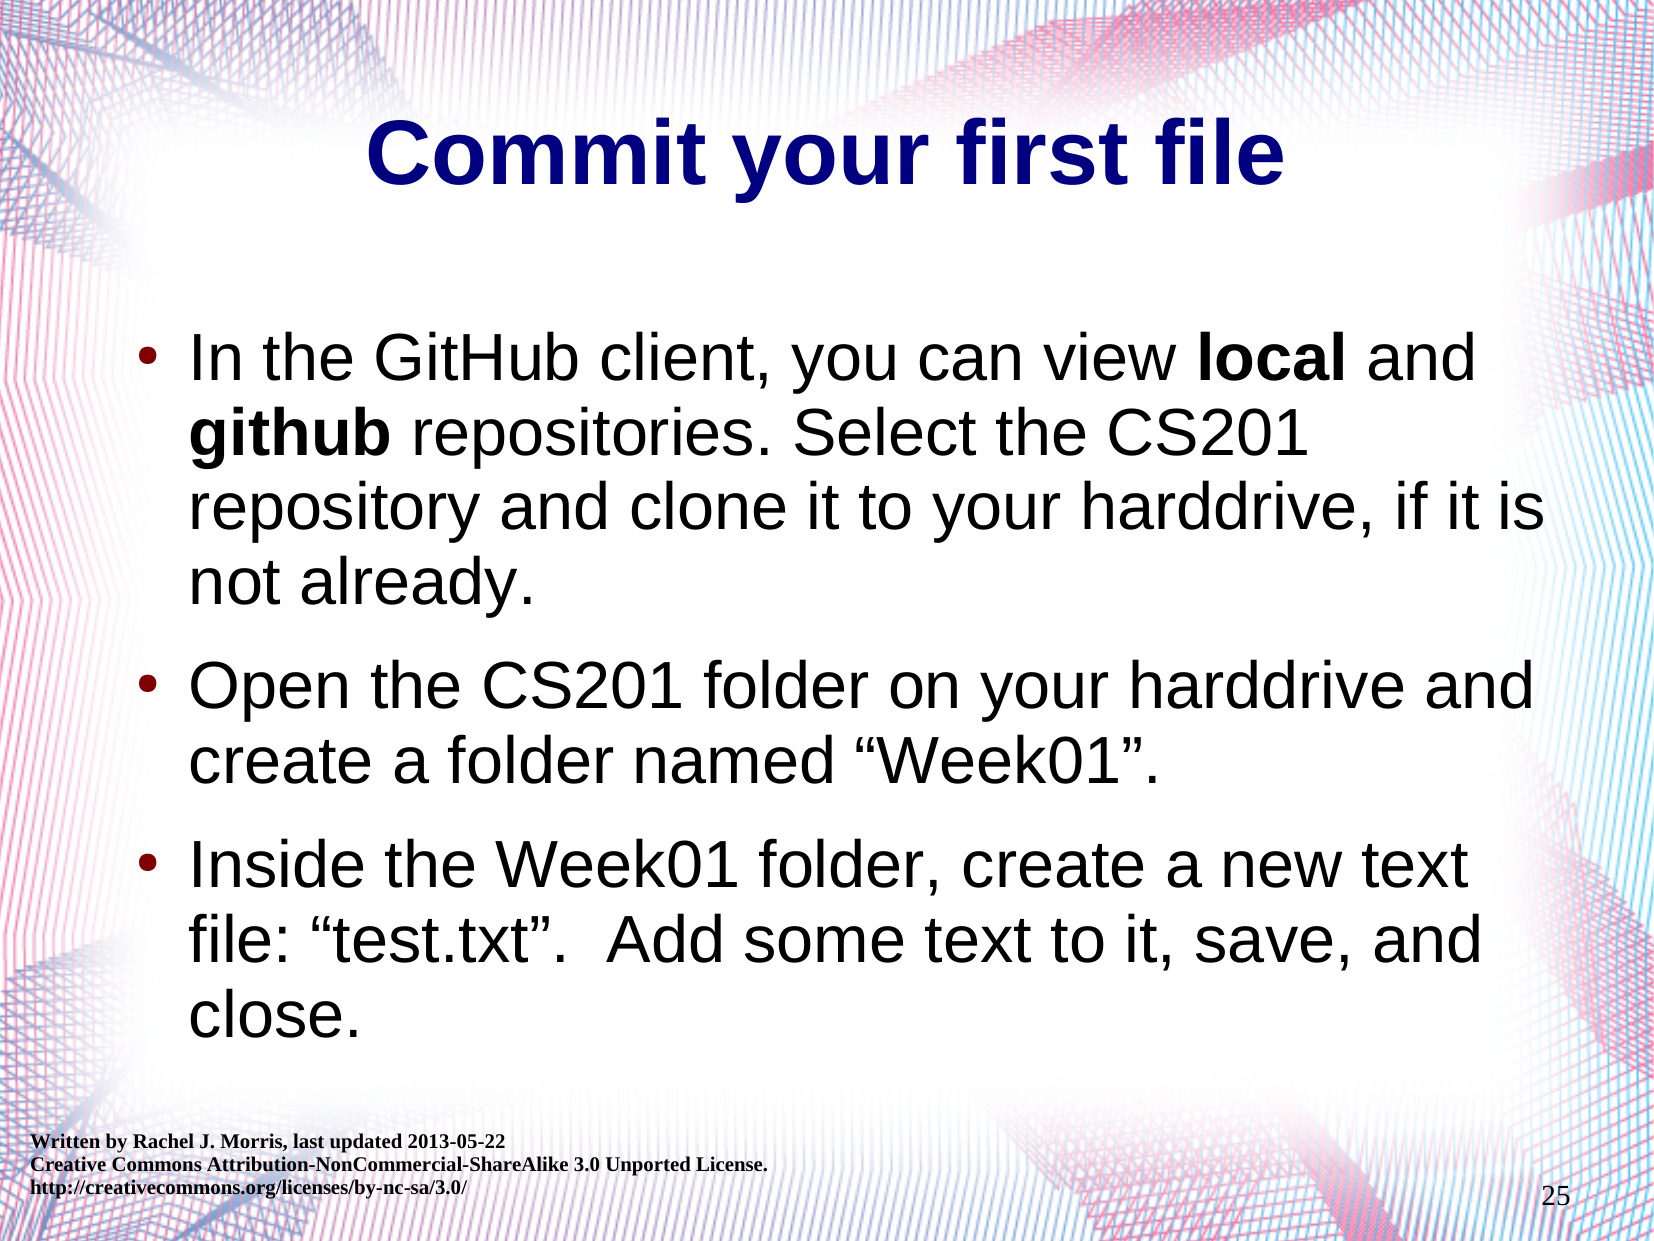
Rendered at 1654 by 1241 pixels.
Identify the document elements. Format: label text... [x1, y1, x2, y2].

title Commit your first file [82, 49, 1571, 257]
list In the GitHub client, you can view local and github repositories. Select the CS201 repository and clone it to your harddrive, if it is not already. Open the CS201 folder on your harddrive and create a folder named “Week01”. Inside the Week01 folder, create a new text file: “test.txt”. Add some text to it, save, and close. [118, 319, 1571, 1052]
picture [0, 0, 1654, 1241]
